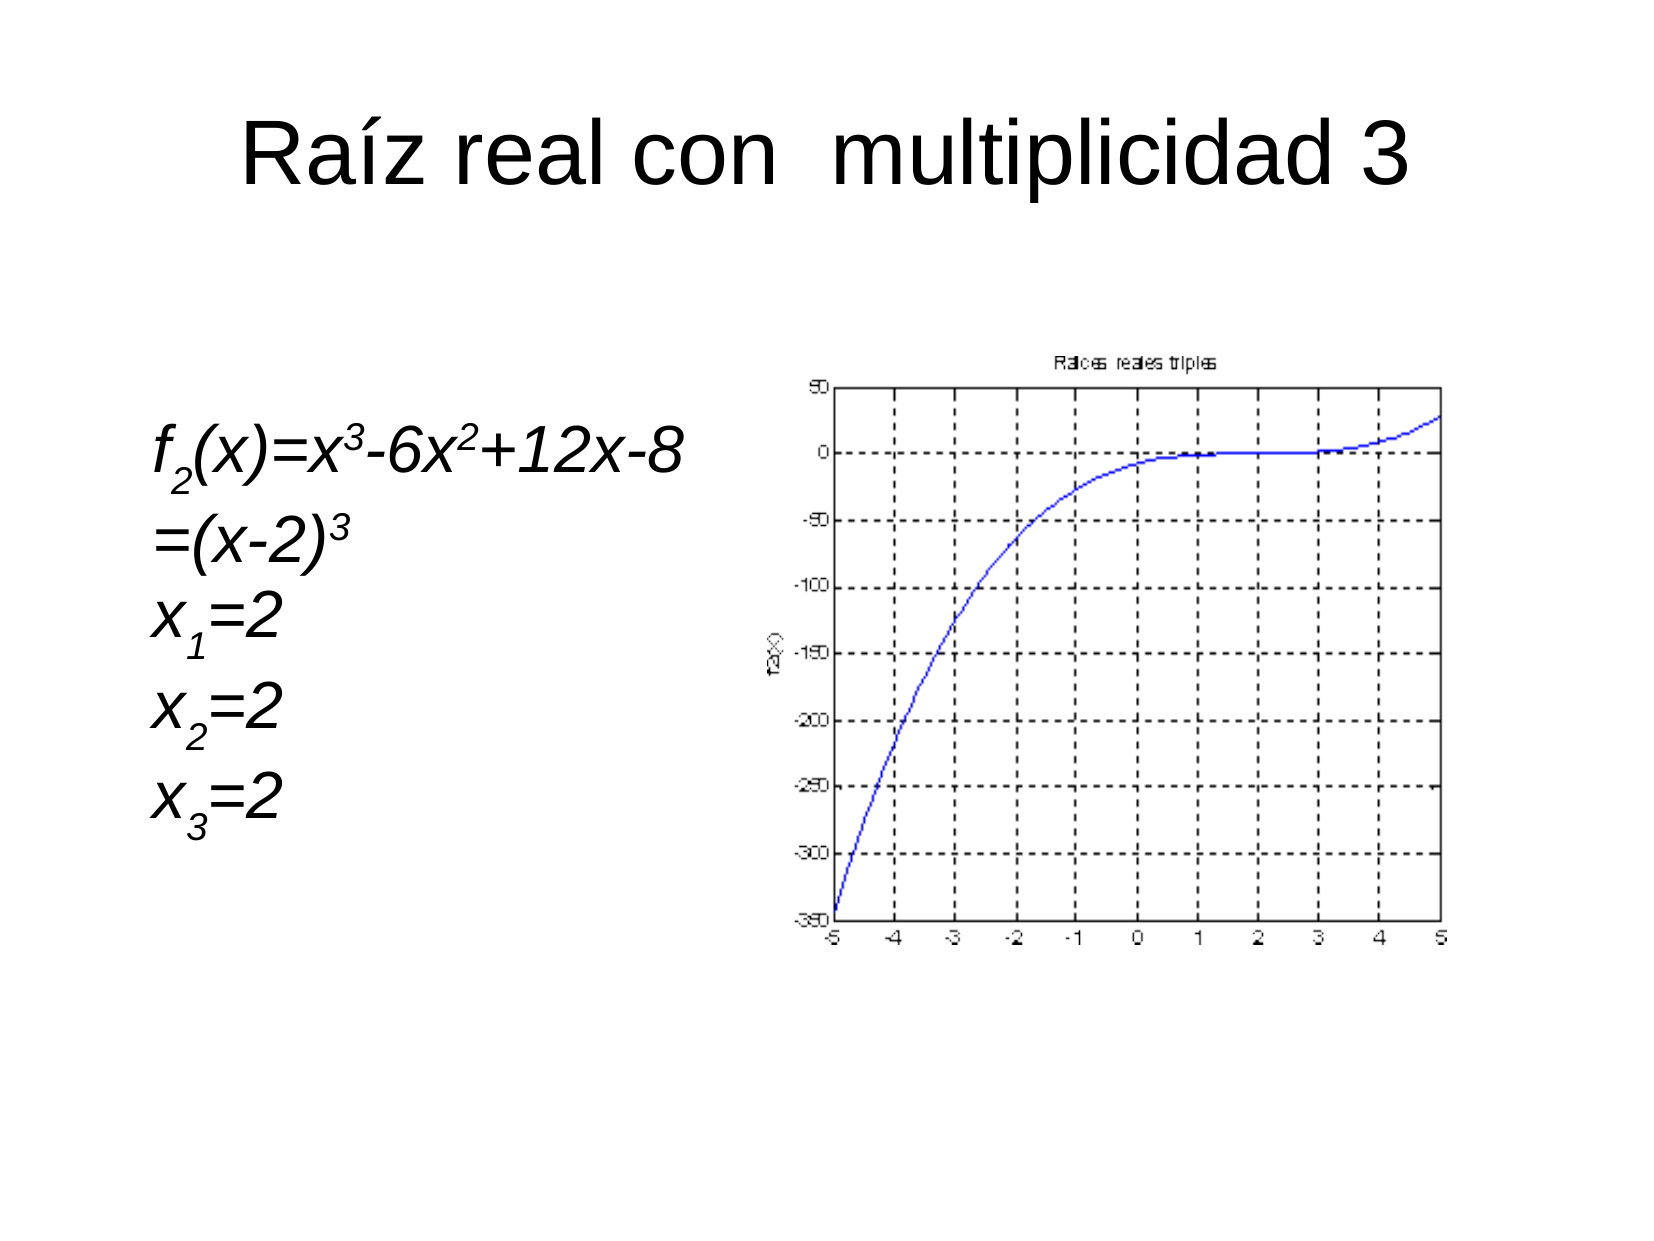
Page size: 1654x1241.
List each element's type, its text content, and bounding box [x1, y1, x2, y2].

title Raíz real con multiplicidad 3 [82, 49, 1571, 257]
subtitle f2(x)=x3-6x2+12x-8 =(x-2)3 x1=2 x2=2 x3=2 [117, 295, 1479, 966]
picture [767, 356, 1447, 945]
